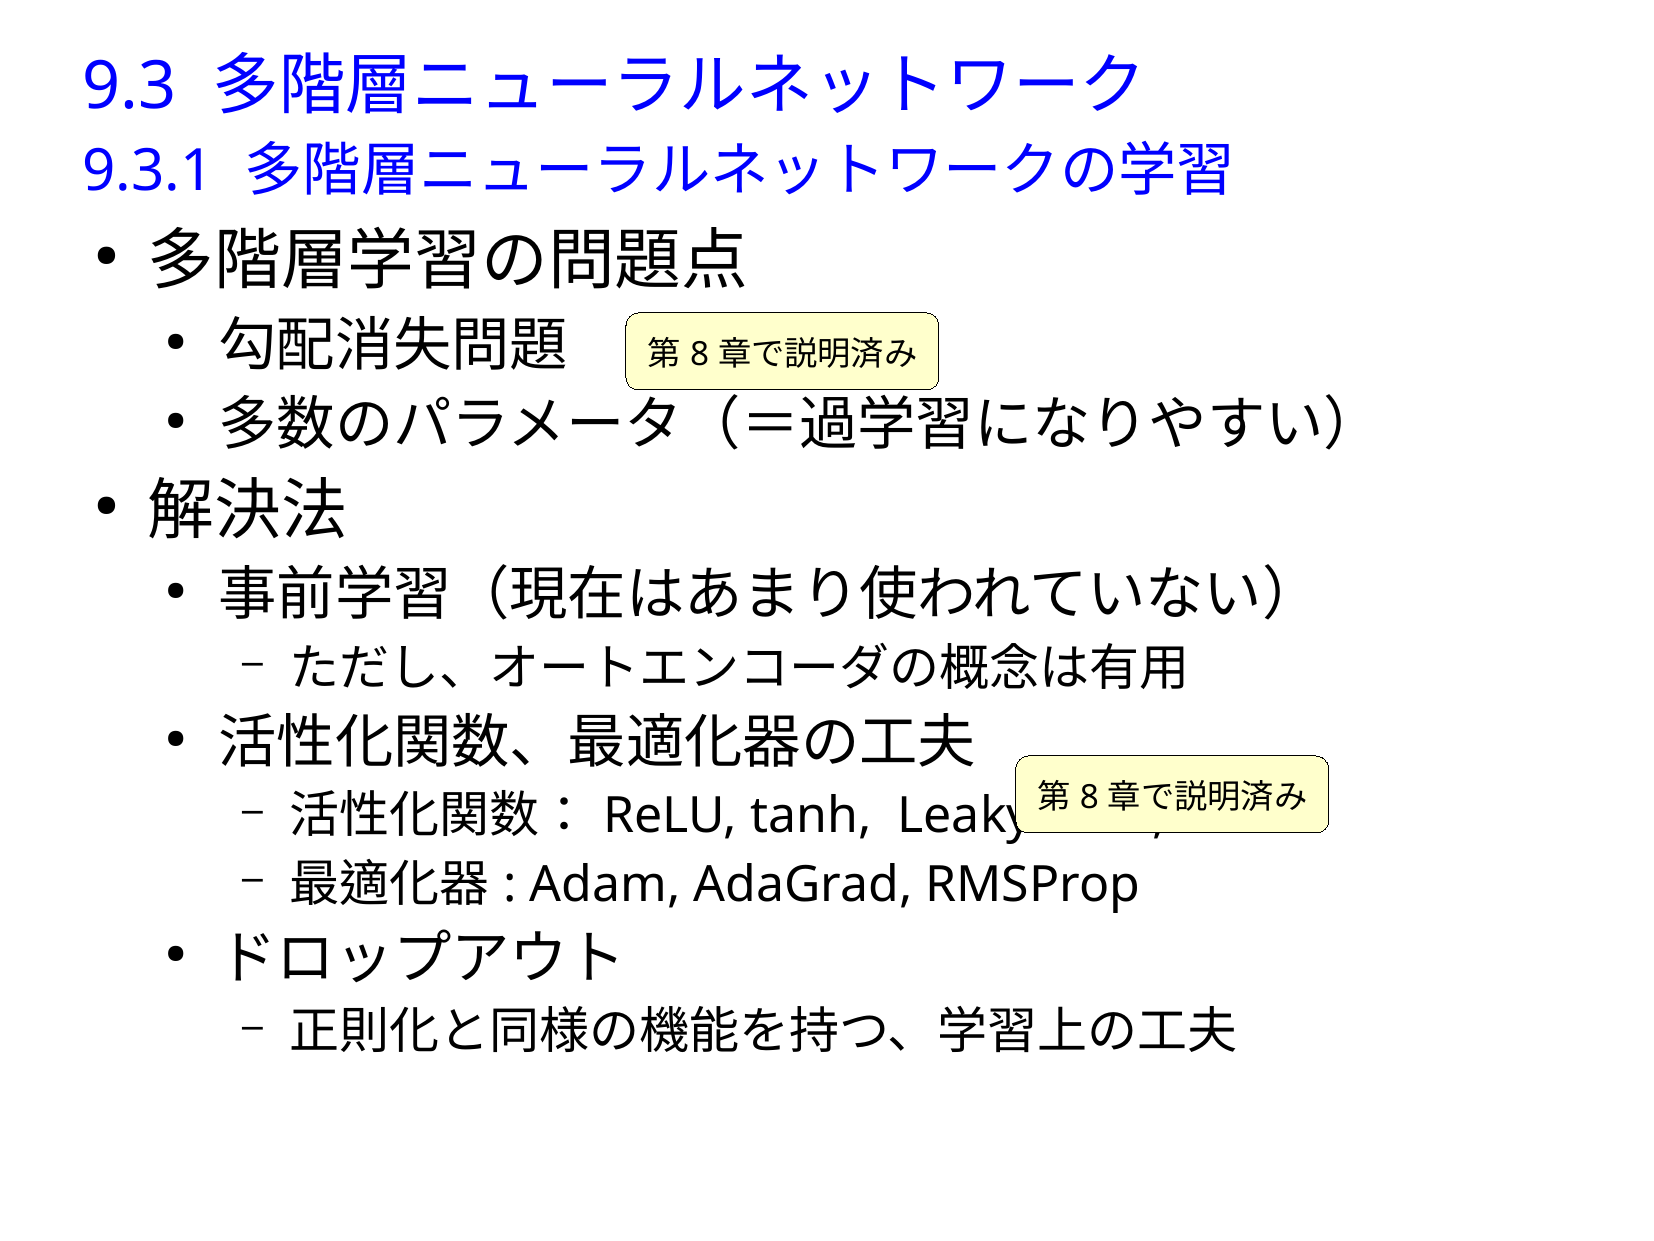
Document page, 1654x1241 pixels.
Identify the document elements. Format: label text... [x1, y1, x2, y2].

title 9.3 多階層ニューラルネットワーク 9.3.1 多階層ニューラルネットワークの学習 [82, 28, 1571, 216]
text_box 第8章で説明済み [1015, 755, 1329, 833]
list 多階層学習の問題点 勾配消失問題 多数のパラメータ（＝過学習になりやすい） 解決法 事前学習（現在はあまり使われていない） ただし、オートエンコーダの概念は有用 活性化関数、最適化器の工夫 活性化関数：ReLU, tanh, LeakyReLU, ELU 最適化器: Adam, AdaGrad, RMSProp ドロップアウト 正則化と同様の機能を持つ、学習上の工夫 [76, 212, 1565, 1176]
text_box 第8章で説明済み [625, 312, 939, 390]
